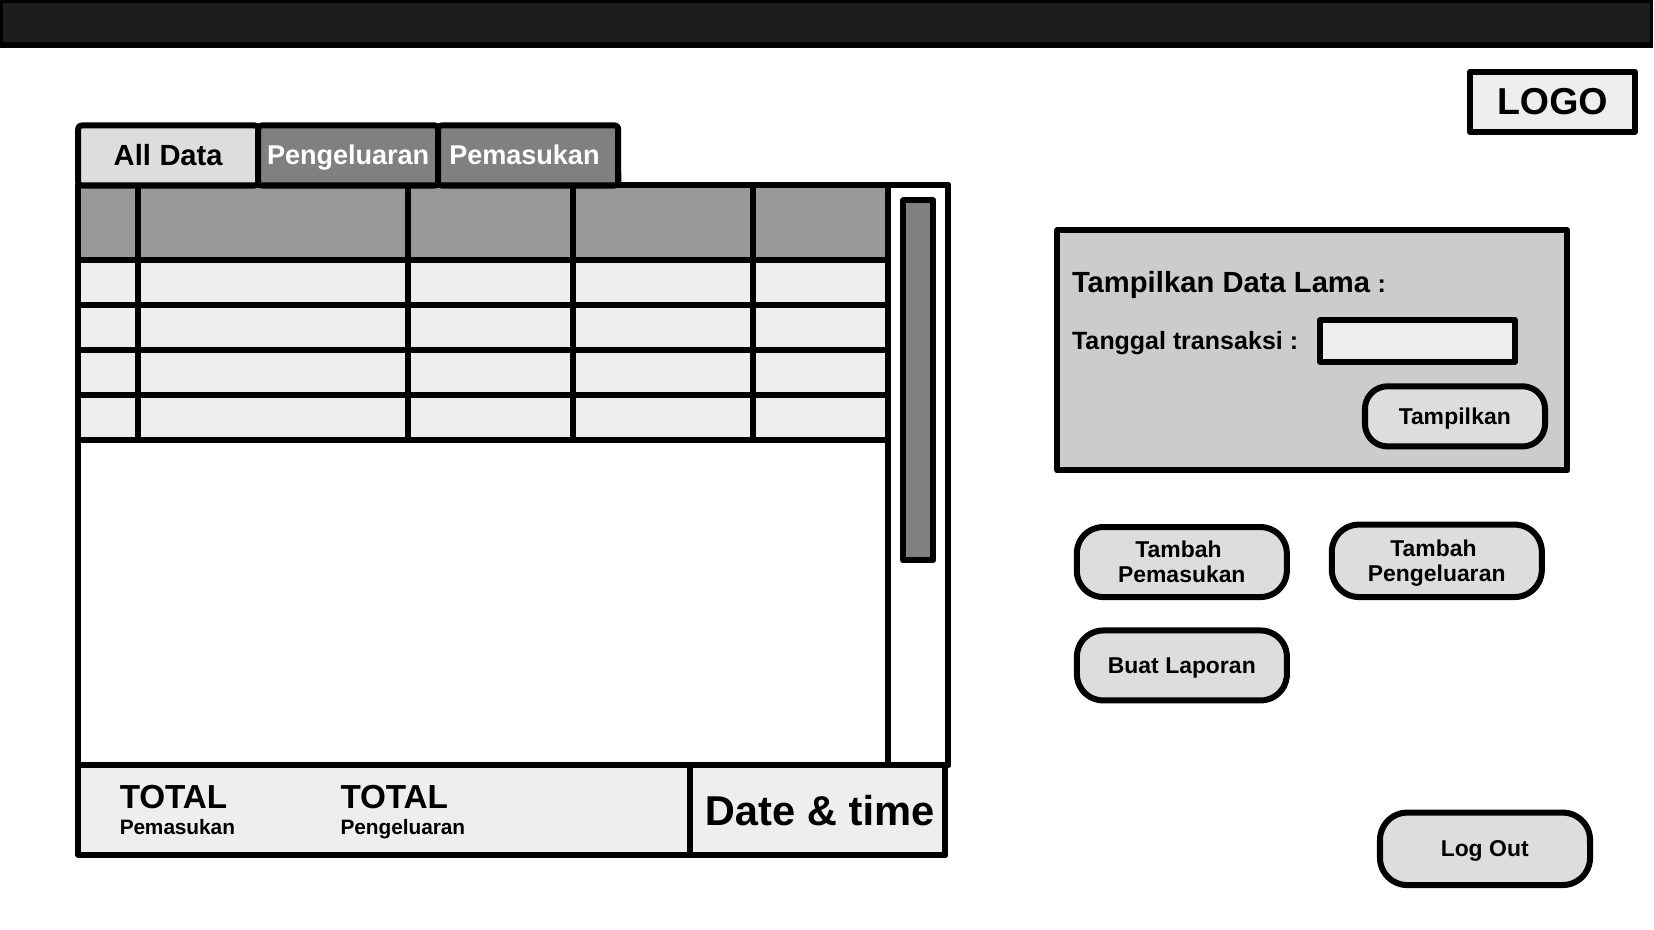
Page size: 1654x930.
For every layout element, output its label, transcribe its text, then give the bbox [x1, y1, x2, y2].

text_box All Data [78, 125, 258, 186]
text_box Log Out [1380, 812, 1591, 886]
text_box Buat Laporan [1076, 630, 1287, 701]
text_box Tambah Pemasukan [1076, 527, 1287, 598]
text_box Pengeluaran [258, 125, 438, 186]
text_box Tampilkan Data Lama : Tanggal transaksi : [1057, 230, 1568, 362]
text_box TOTAL Pemasukan [105, 770, 256, 847]
text_box Tambah Pengeluaran [1331, 524, 1542, 598]
text_box Date & time [690, 780, 991, 888]
text_box TOTAL Pengeluaran [325, 770, 521, 870]
text_box LOGO [1470, 71, 1636, 132]
text_box [0, 0, 1653, 46]
text_box Tampilkan [1365, 386, 1546, 447]
text_box Pemasukan [438, 125, 619, 186]
text_box [78, 185, 949, 856]
text_box [1057, 320, 1568, 471]
